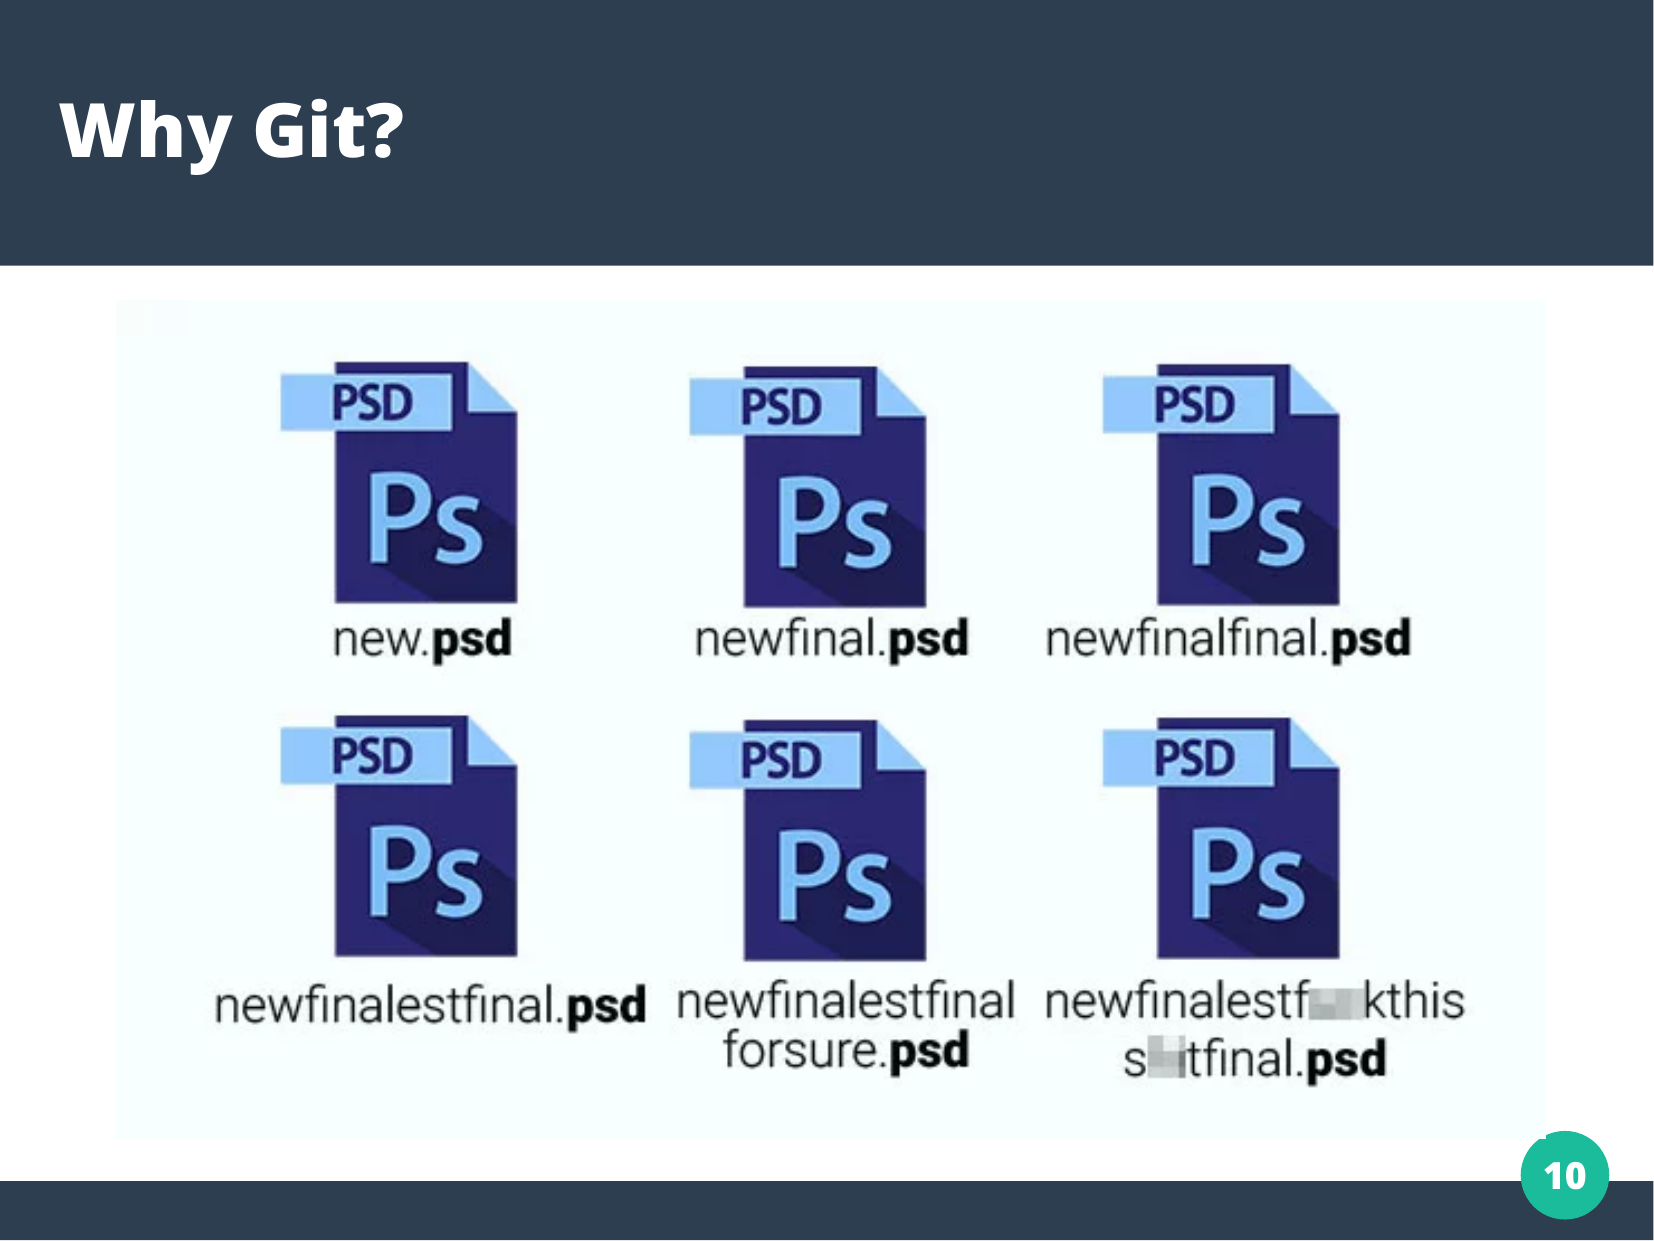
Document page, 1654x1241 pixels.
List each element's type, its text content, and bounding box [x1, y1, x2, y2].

title Why Git? [59, 49, 1595, 207]
picture [116, 300, 1546, 1139]
